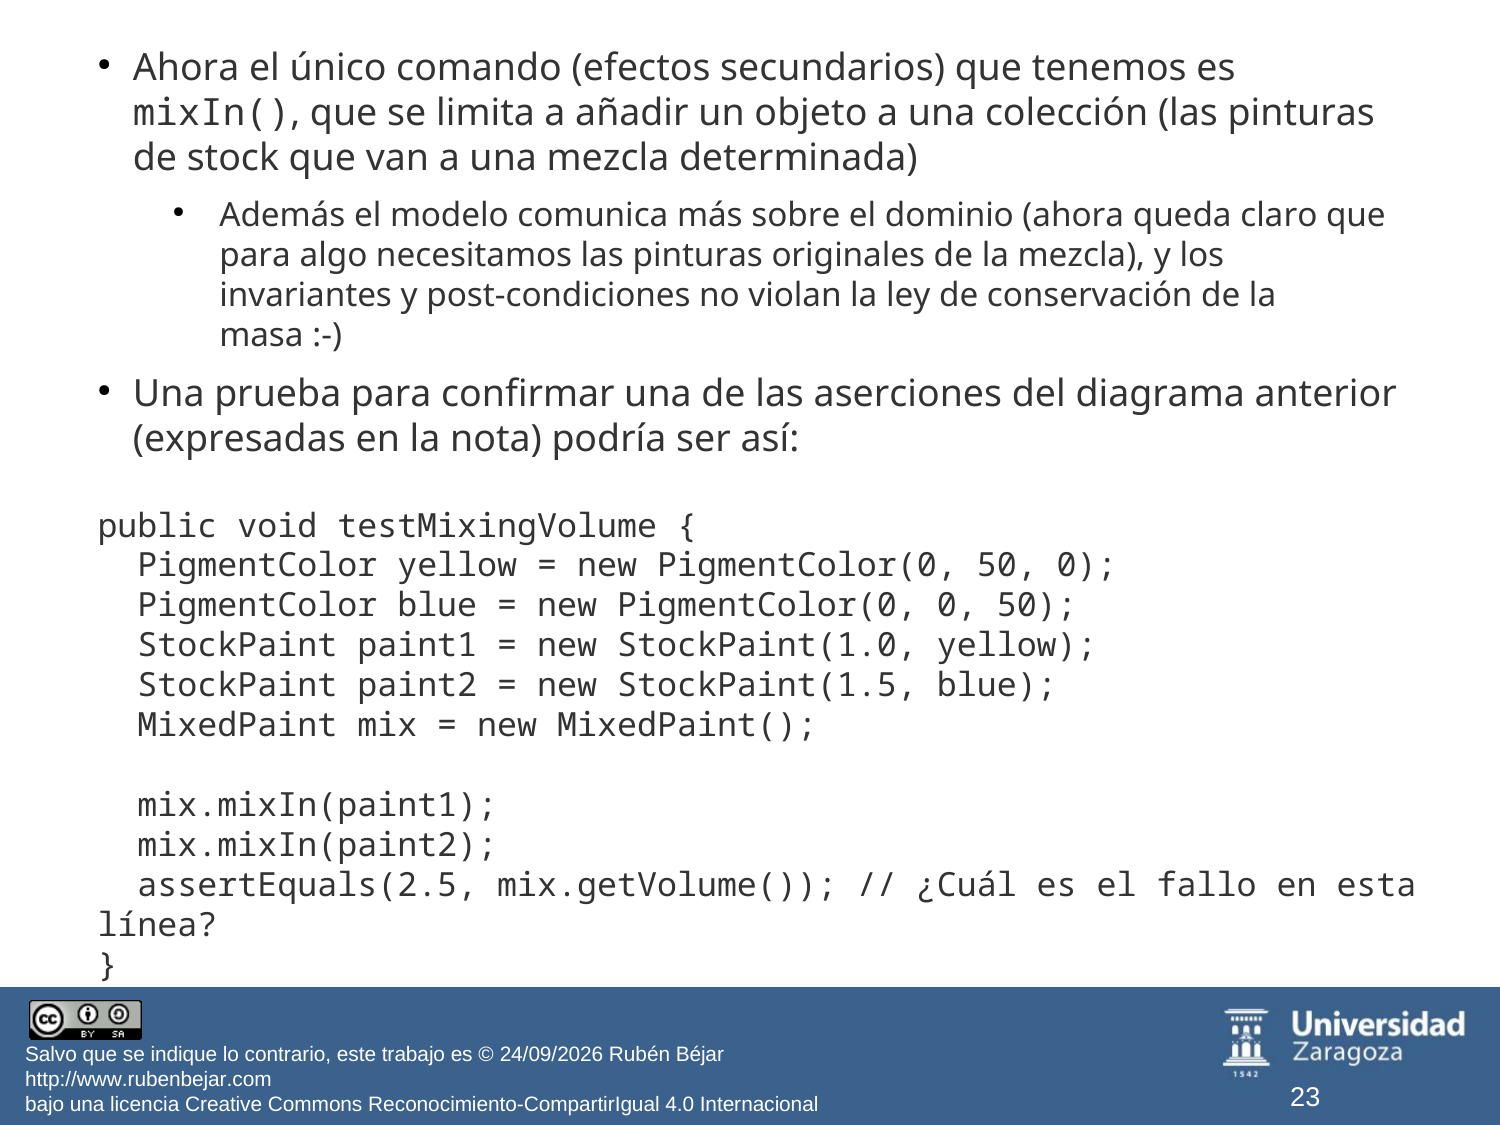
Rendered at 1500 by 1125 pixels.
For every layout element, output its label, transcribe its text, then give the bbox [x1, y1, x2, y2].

picture [0, 987, 1500, 1125]
list Ahora el único comando (efectos secundarios) que tenemos es mixIn(), que se limita a añadir un objeto a una colección (las pinturas de stock que van a una mezcla determinada) Además el modelo comunica más sobre el dominio (ahora queda claro que para algo necesitamos las pinturas originales de la mezcla), y los invariantes y post-condiciones no violan la ley de conservación de la masa :-) Una prueba para confirmar una de las aserciones del diagrama anterior (expresadas en la nota) podría ser así: [82, 35, 1418, 113]
list public void testMixingVolume { PigmentColor yellow = new PigmentColor(0, 50, 0); PigmentColor blue = new PigmentColor(0, 0, 50); StockPaint paint1 = new StockPaint(1.0, yellow); StockPaint paint2 = new StockPaint(1.5, blue); MixedPaint mix = new MixedPaint(); mix.mixIn(paint1); mix.mixIn(paint2); assertEquals(2.5, mix.getVolume()); // ¿Cuál es el fallo en esta línea? } [82, 496, 1453, 756]
